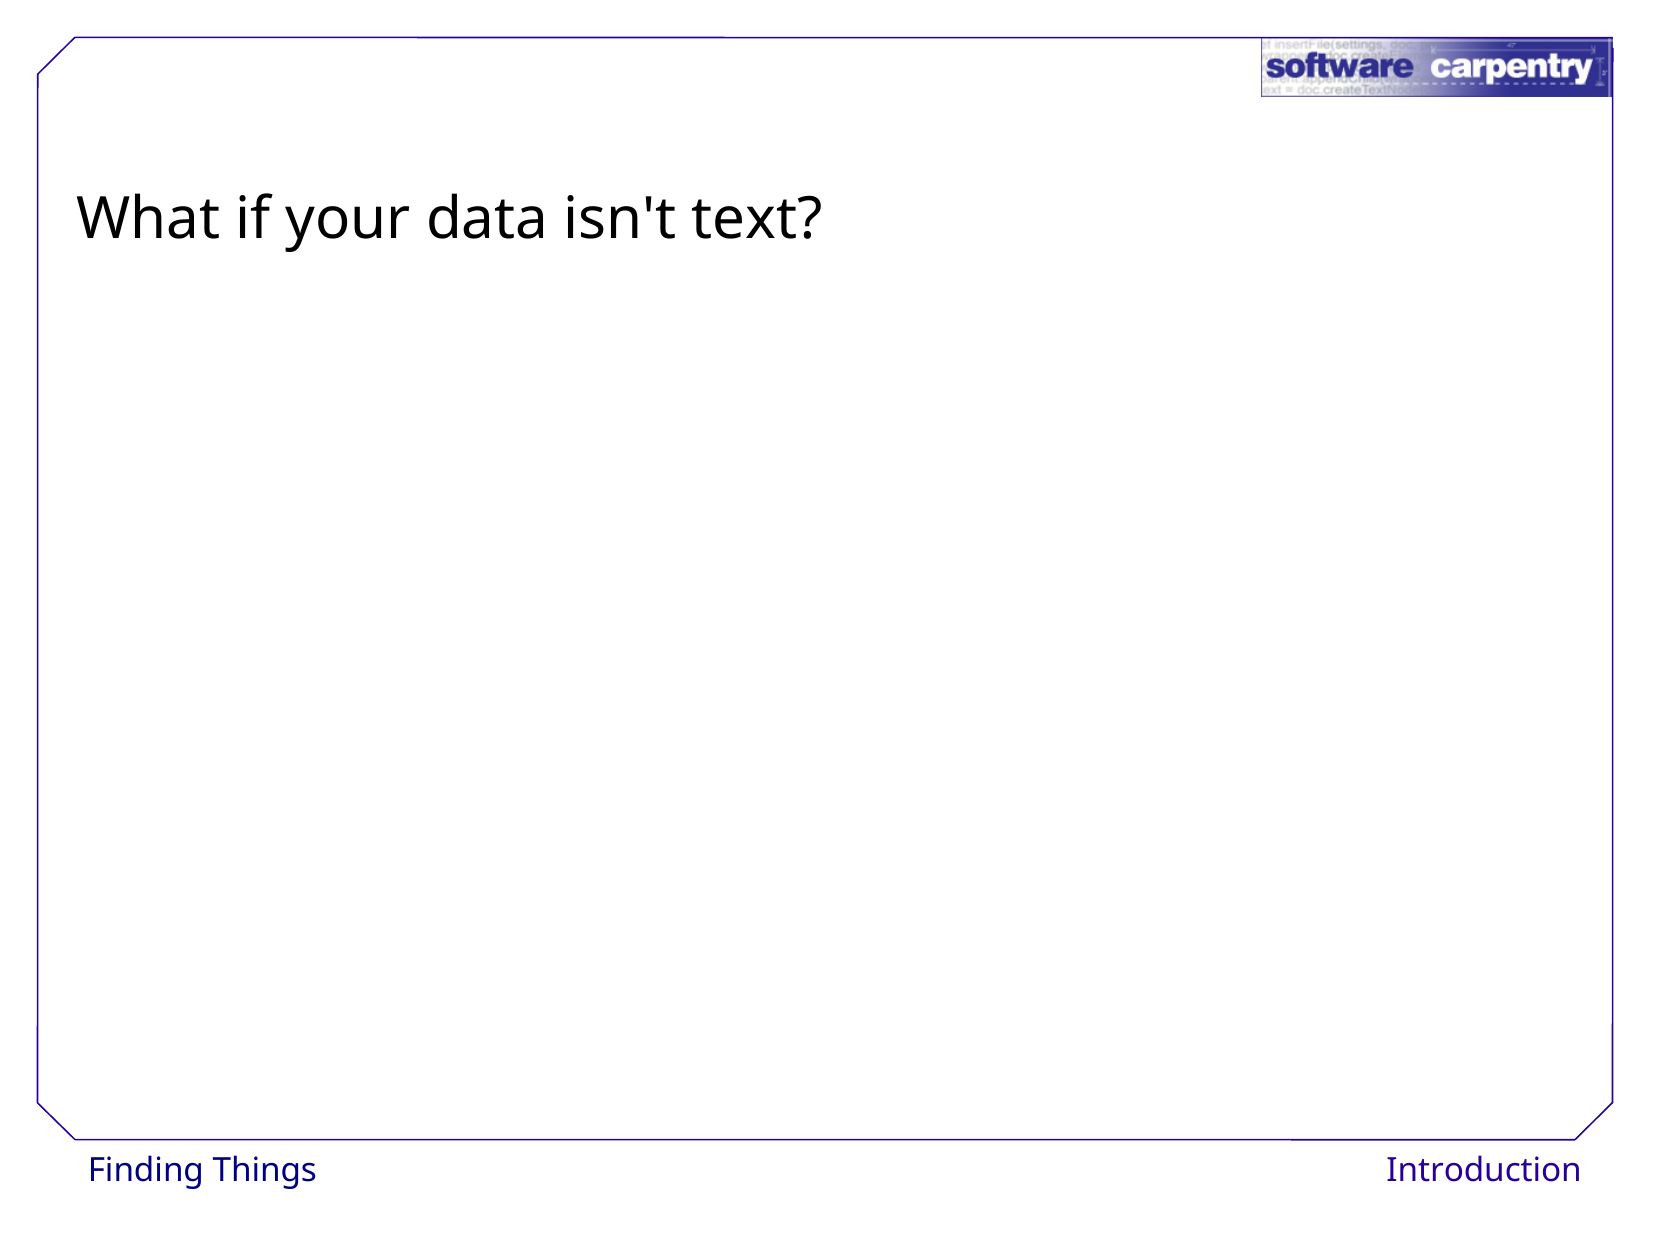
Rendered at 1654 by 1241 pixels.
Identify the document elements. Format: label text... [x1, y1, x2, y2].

picture [1261, 39, 1613, 97]
text_box What if your data isn't text? [61, 138, 988, 259]
